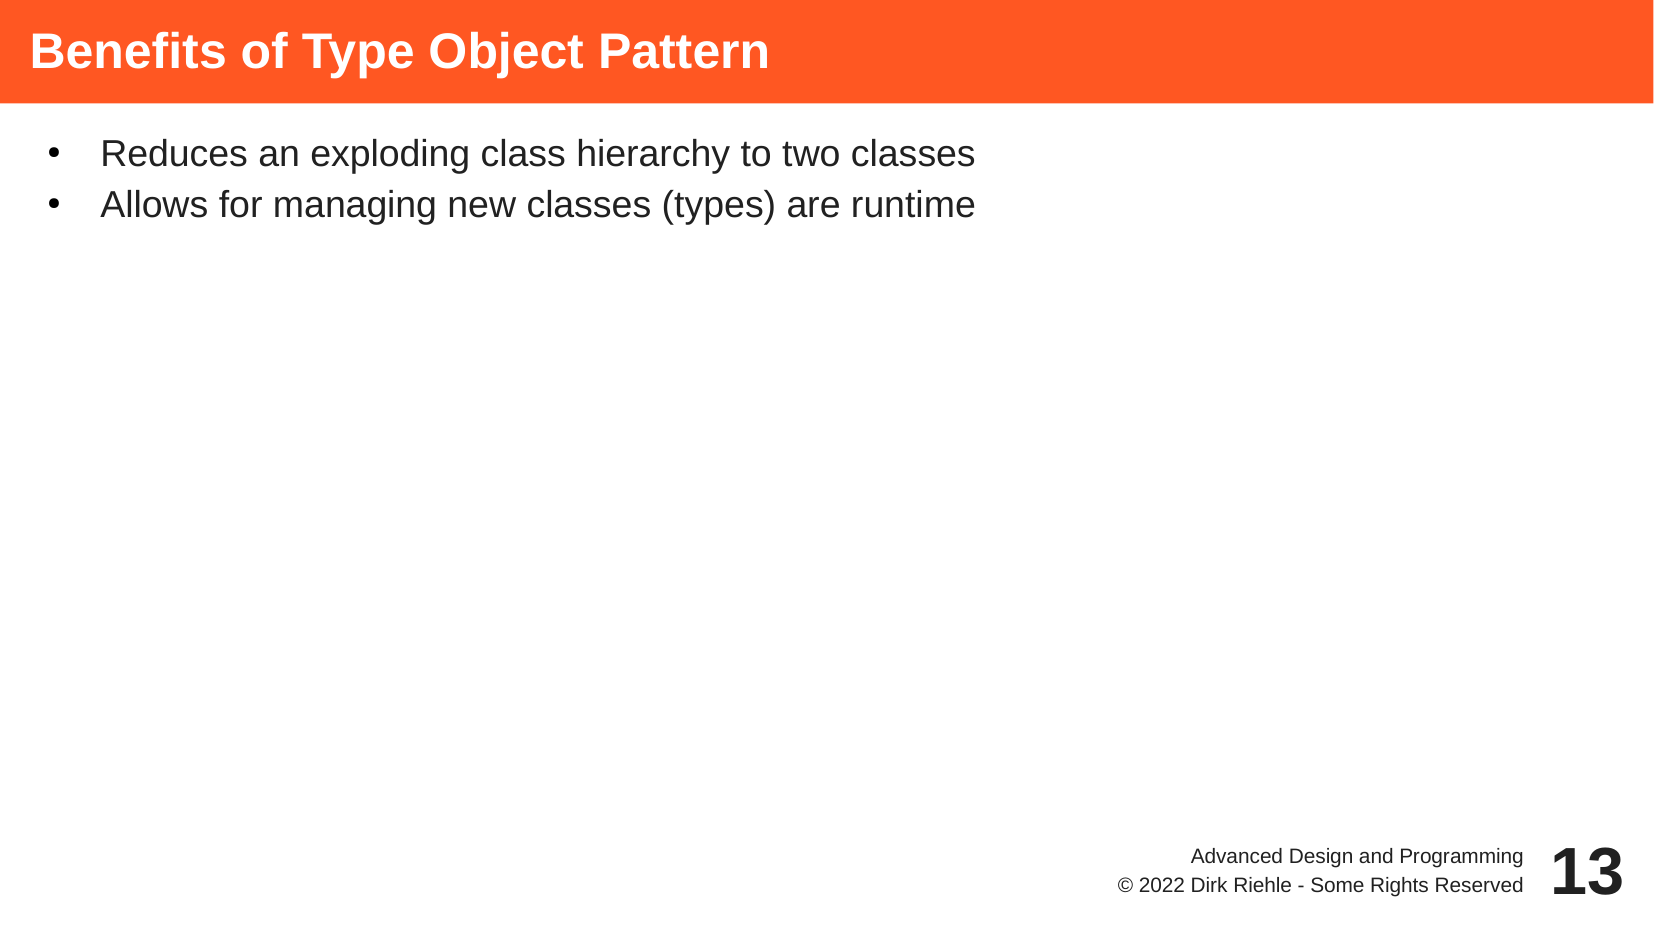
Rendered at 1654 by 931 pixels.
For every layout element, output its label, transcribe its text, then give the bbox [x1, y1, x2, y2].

title Benefits of Type Object Pattern [0, 0, 1654, 104]
list Reduces an exploding class hierarchy to two classes Allows for managing new classes (types) are runtime [29, 132, 1625, 813]
